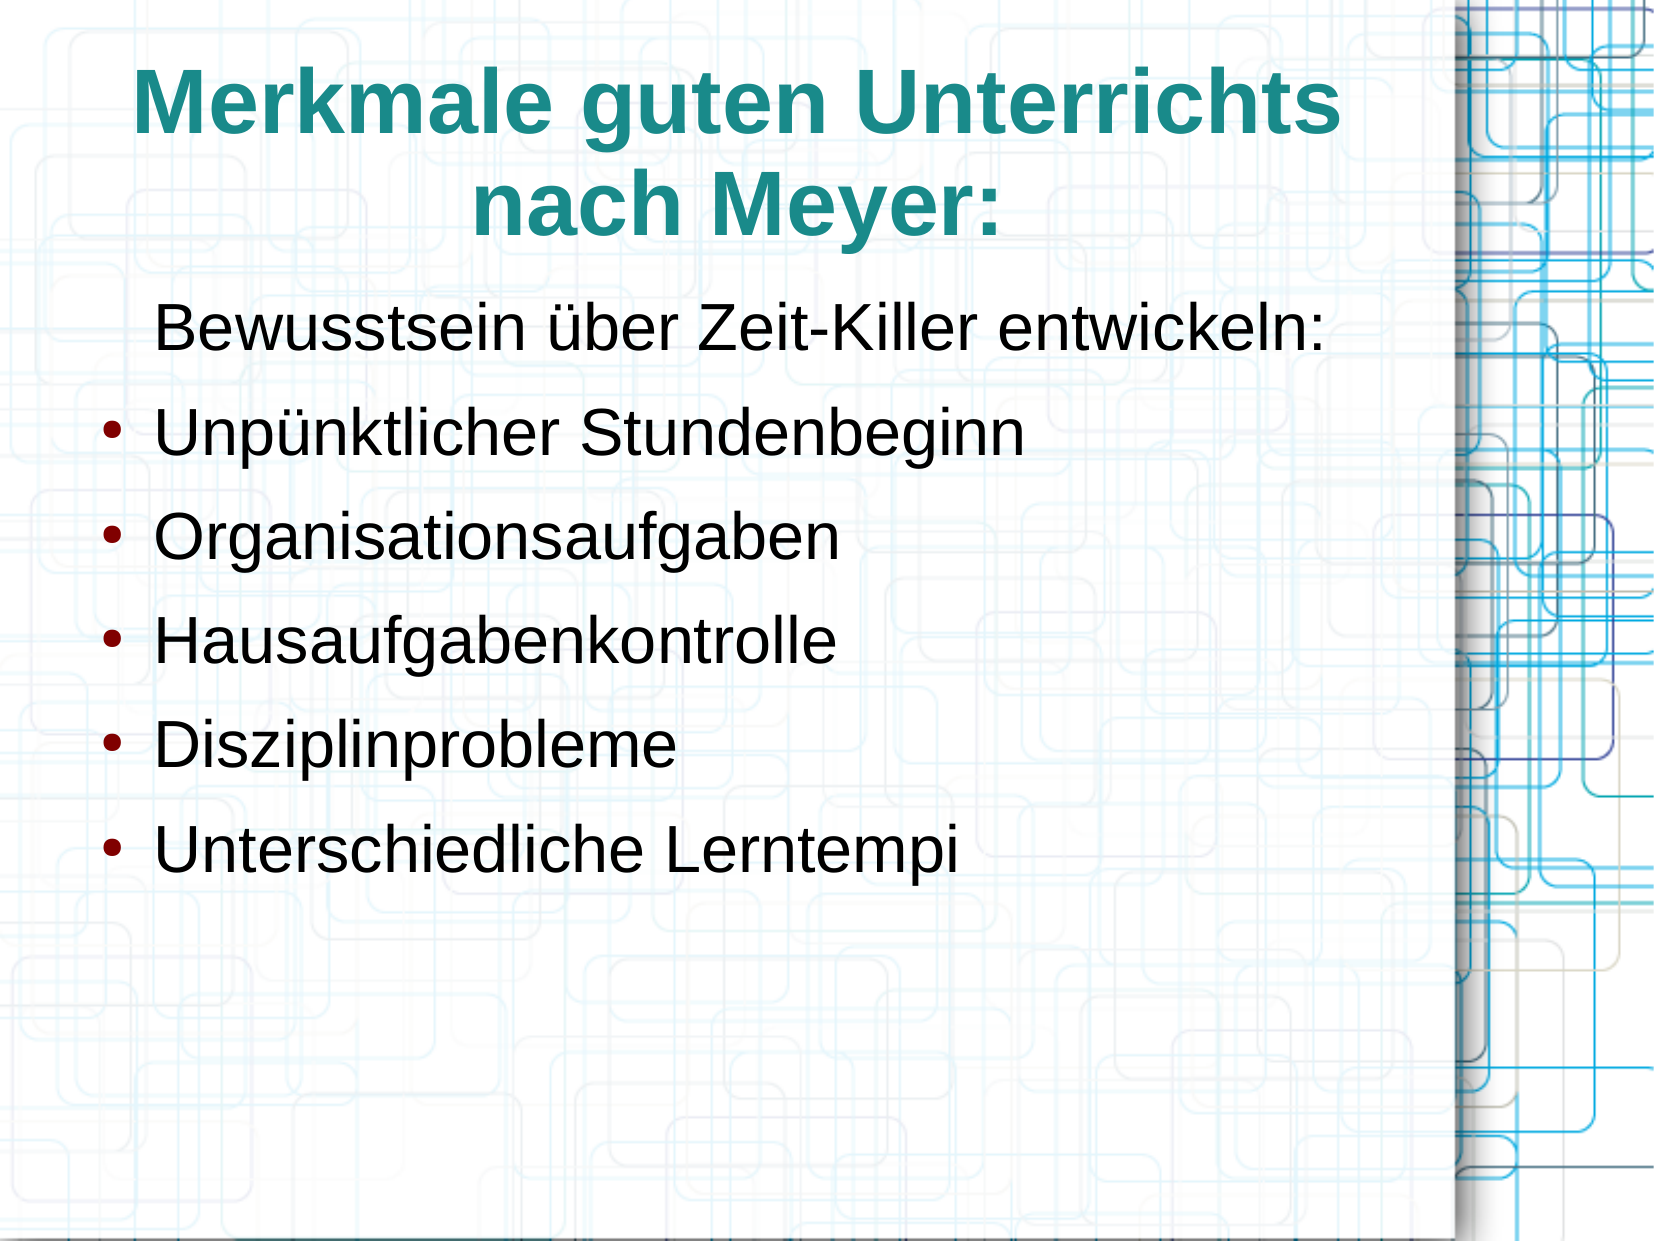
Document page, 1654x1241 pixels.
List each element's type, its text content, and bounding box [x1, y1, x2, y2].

list Bewusstsein über Zeit-Killer entwickeln: Unpünktlicher Stundenbeginn Organisationsaufgaben Hausaufgabenkontrolle Disziplinprobleme Unterschiedliche Lerntempi [82, 290, 1418, 1109]
picture [0, 0, 1654, 1241]
title Merkmale guten Unterrichts nach Meyer: [59, 49, 1418, 257]
